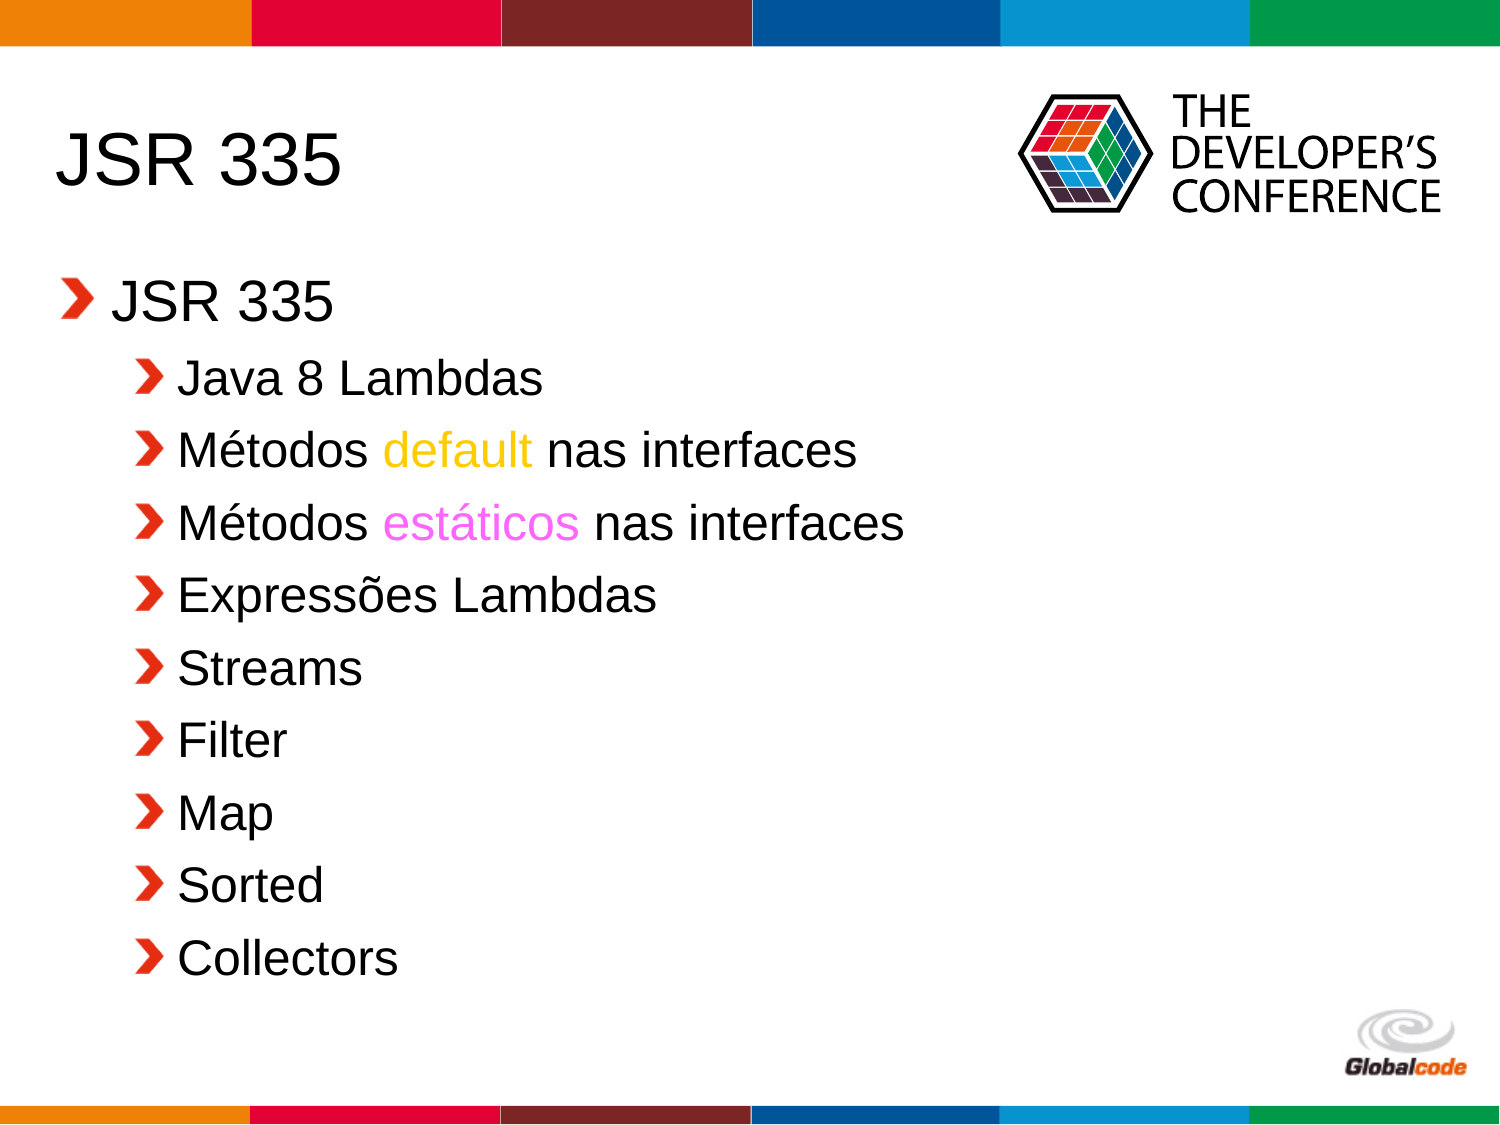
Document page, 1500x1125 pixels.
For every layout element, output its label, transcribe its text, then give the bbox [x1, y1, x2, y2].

picture [1328, 964, 1486, 1105]
list JSR 335 Java 8 Lambdas Métodos default nas interfaces Métodos estáticos nas interfaces Expressões Lambdas Streams Filter Map Sorted Collectors [41, 255, 1459, 1000]
title JSR 335 [41, 79, 975, 232]
